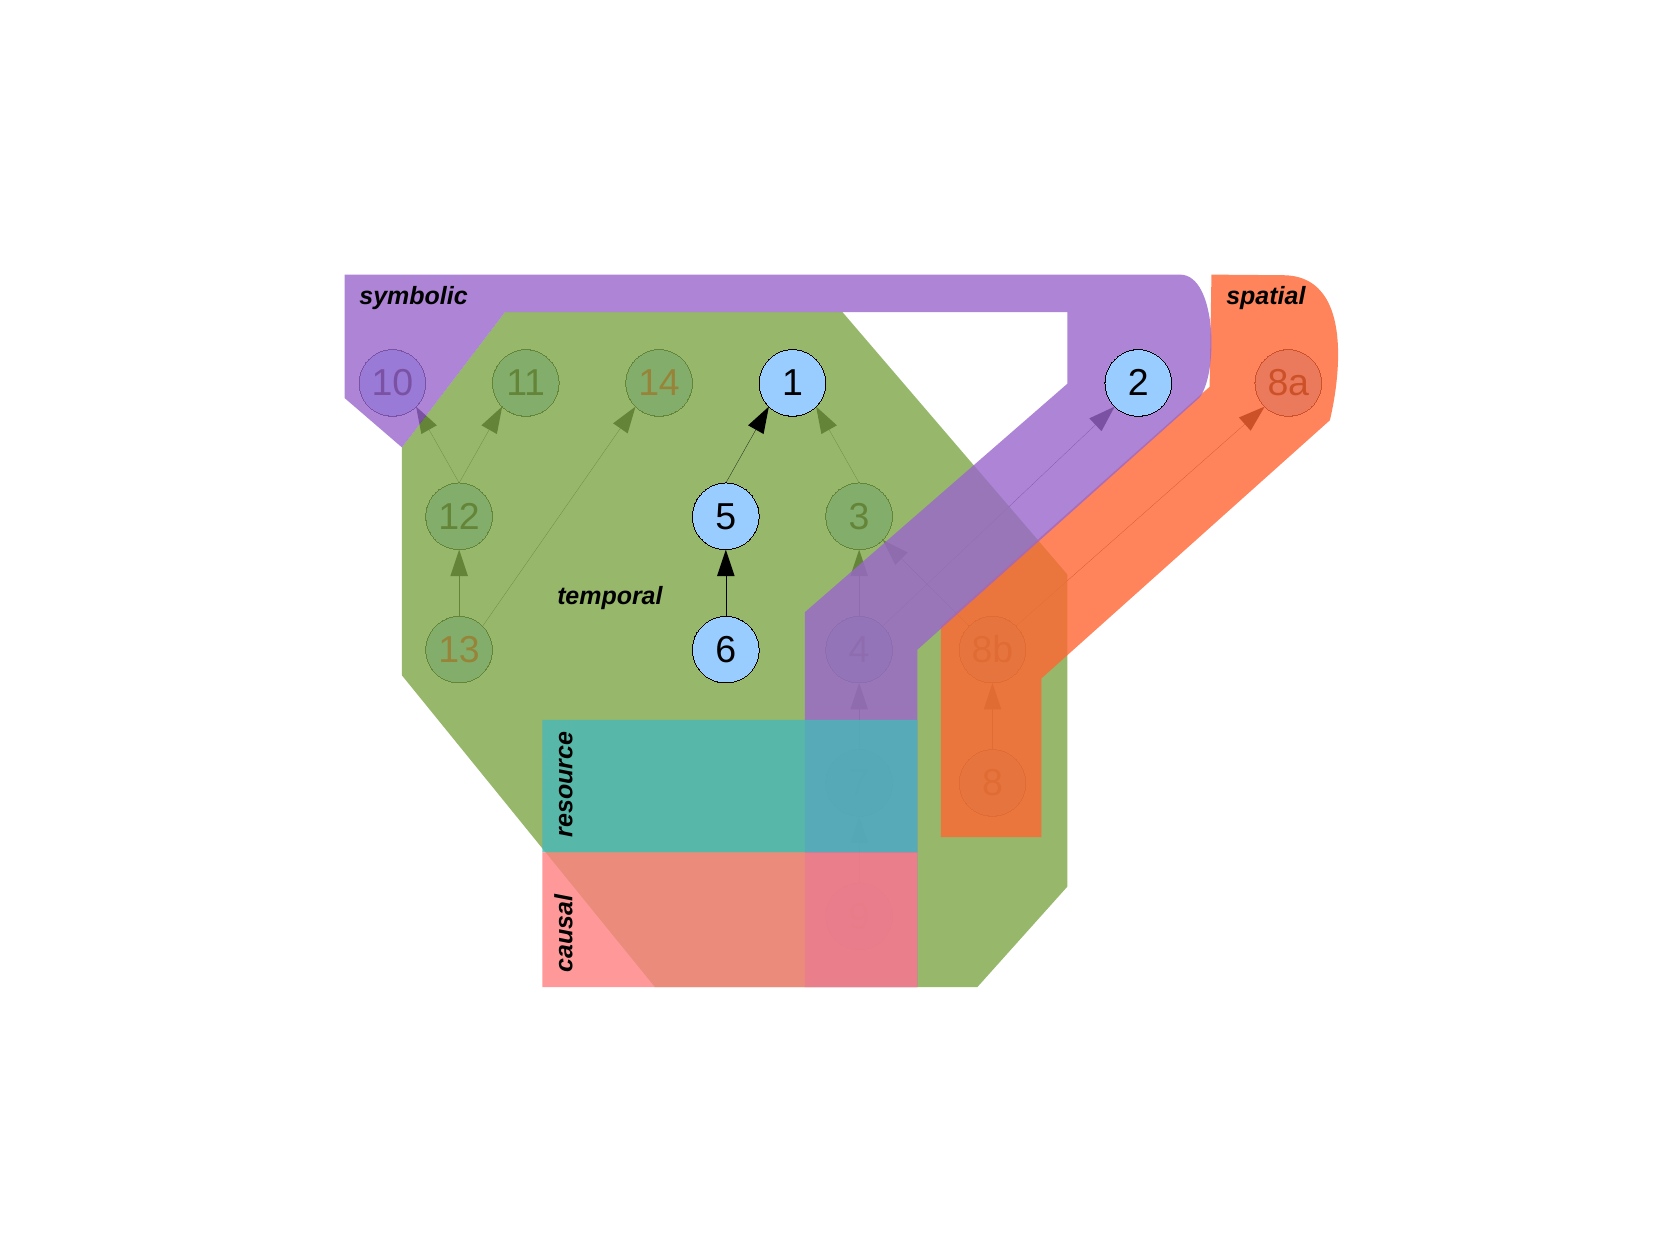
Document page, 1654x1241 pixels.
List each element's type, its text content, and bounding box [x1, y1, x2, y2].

text_box 5 [692, 482, 760, 550]
text_box resource [542, 702, 586, 843]
text_box temporal [542, 574, 678, 618]
text_box [344, 274, 1339, 988]
text_box 6 [692, 616, 760, 683]
text_box spatial [1211, 274, 1321, 318]
text_box 2 [1104, 349, 1172, 417]
text_box causal [542, 843, 586, 988]
text_box symbolic [344, 274, 483, 318]
text_box 1 [759, 349, 826, 417]
